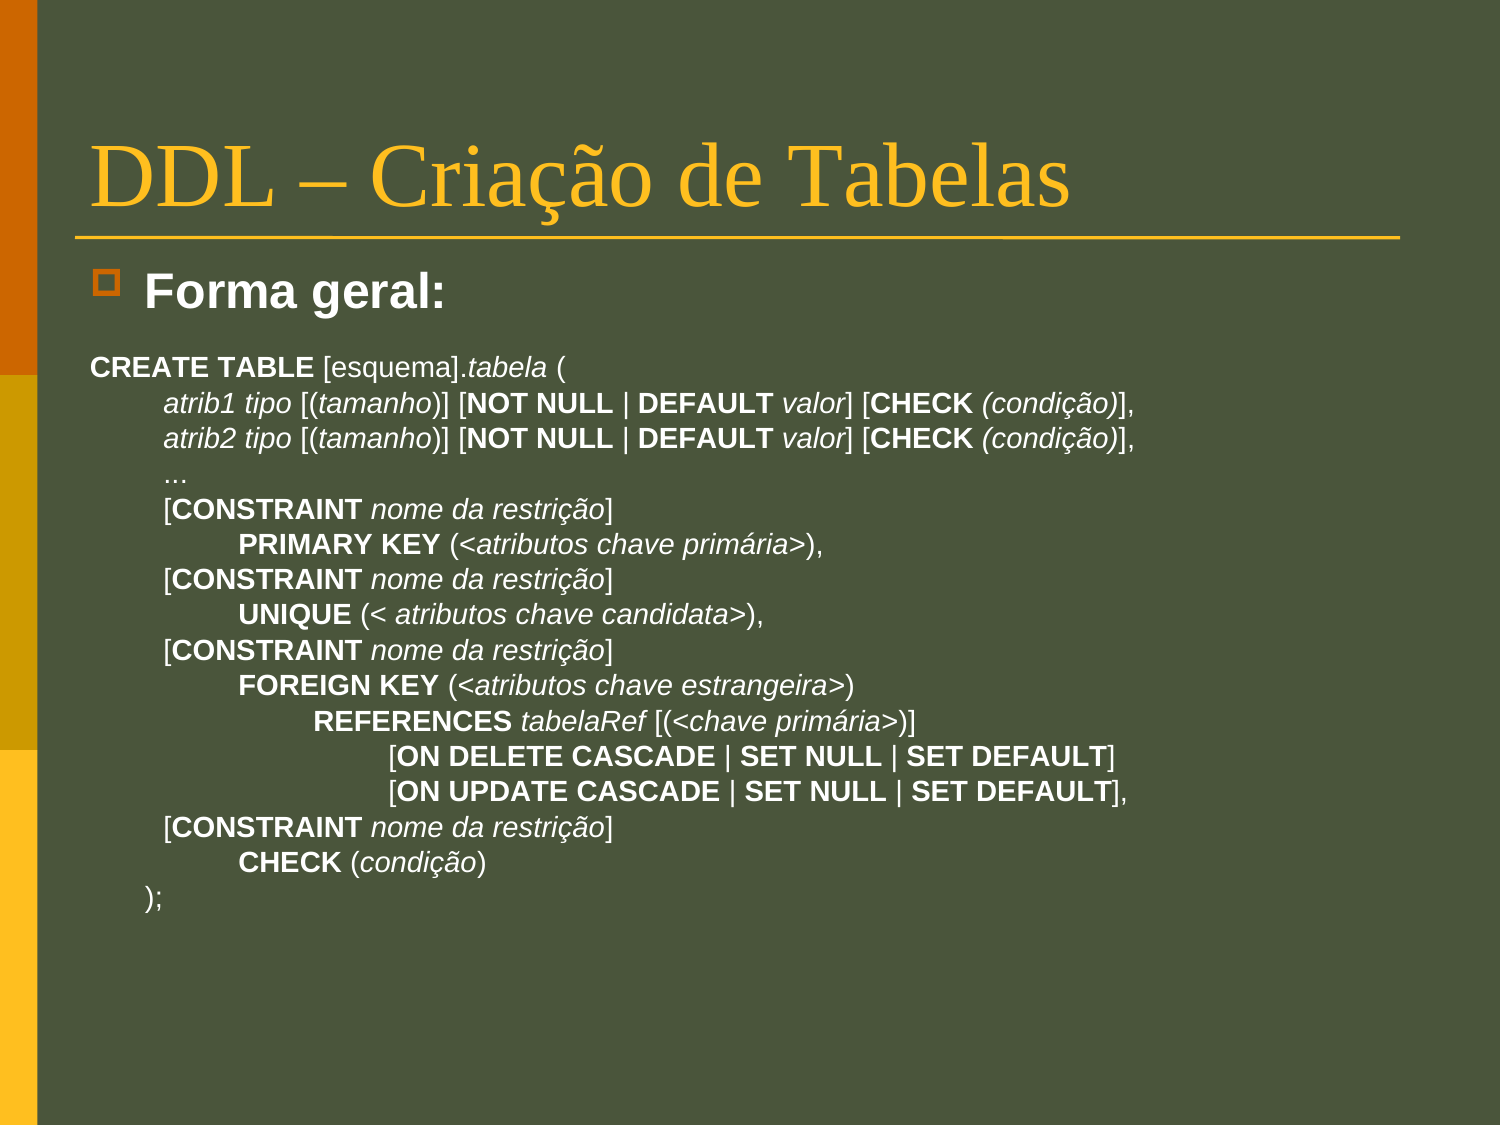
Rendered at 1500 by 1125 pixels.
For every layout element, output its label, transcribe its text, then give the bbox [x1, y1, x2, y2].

title DDL – Criação de Tabelas [75, 45, 1426, 233]
list Forma geral: CREATE TABLE [esquema].tabela ( atrib1 tipo [(tamanho)] [NOT NULL | DEFAULT valor] [CHECK (condição)], atrib2 tipo [(tamanho)] [NOT NULL | DEFAULT valor] [CHECK (condição)], ... [CONSTRAINT nome da restrição] PRIMARY KEY (<atributos chave primária>), [CONSTRAINT nome da restrição] UNIQUE (< atributos chave candidata>), [CONSTRAINT nome da restrição] FOREIGN KEY (<atributos chave estrangeira>) REFERENCES tabelaRef [(<chave primária>)] [ON DELETE CASCADE | SET NULL | SET DEFAULT] [ON UPDATE CASCADE | SET NULL | SET DEFAULT], [CONSTRAINT nome da restrição] CHECK (condição) ); [75, 262, 1426, 1006]
